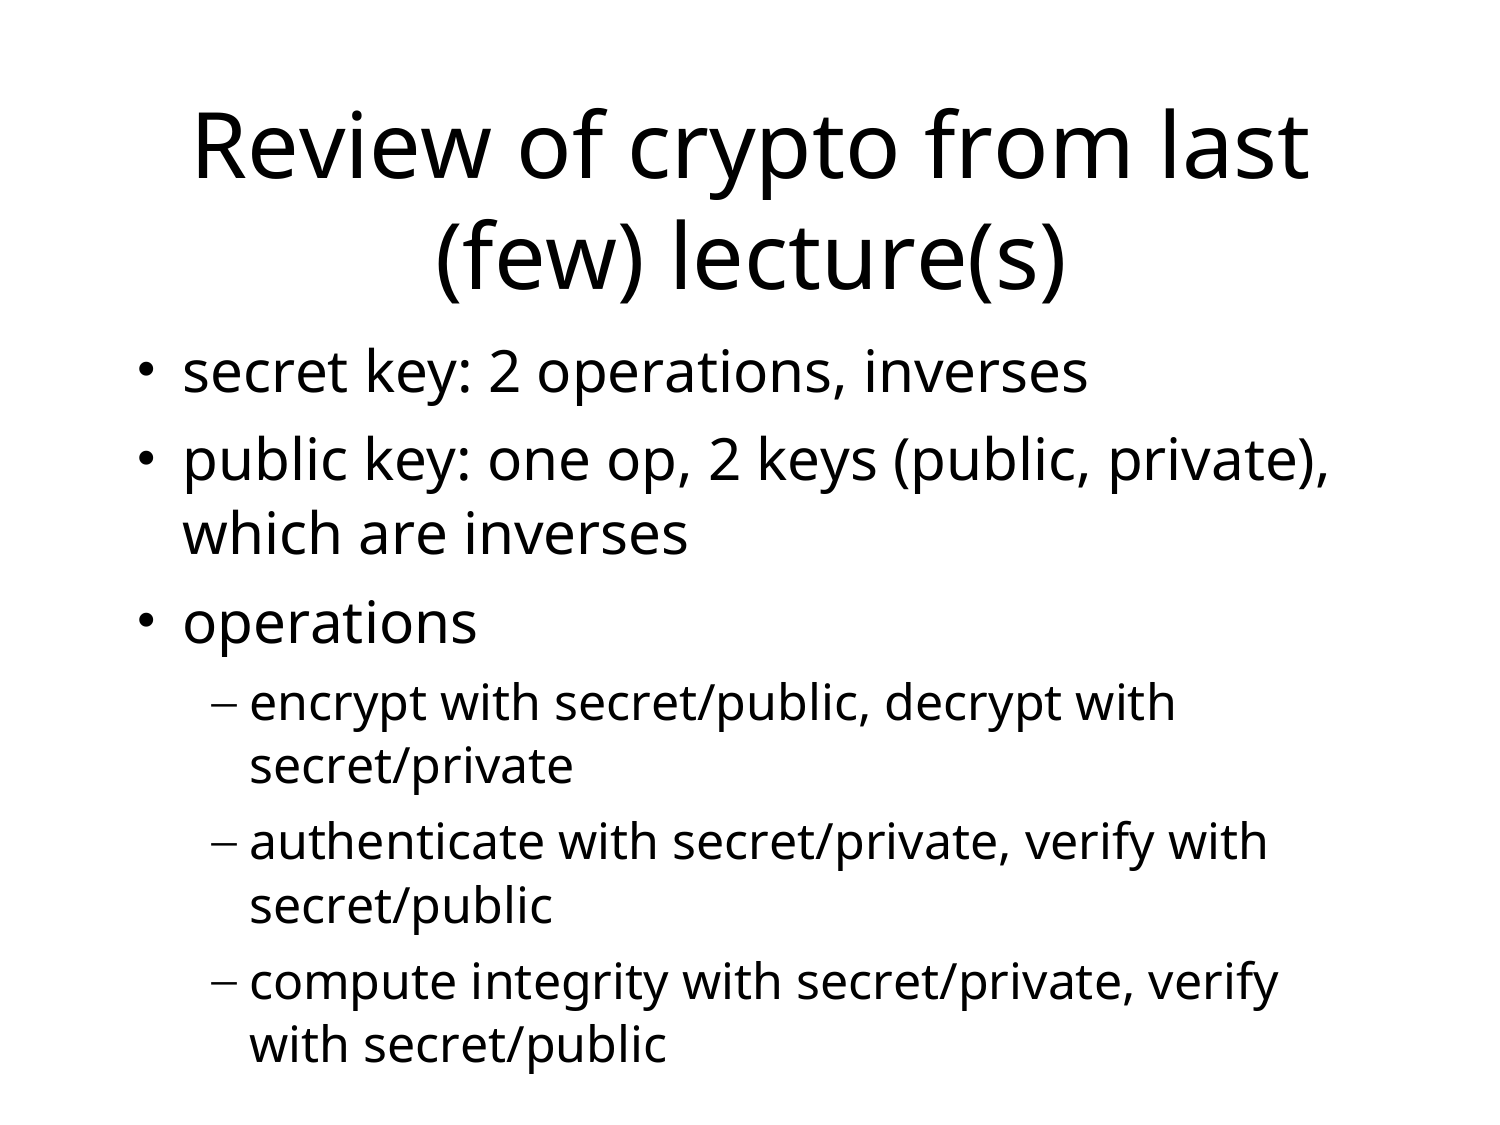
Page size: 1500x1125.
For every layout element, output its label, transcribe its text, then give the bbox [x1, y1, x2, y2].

list secret key: 2 operations, inverses public key: one op, 2 keys (public, private), which are inverses operations encrypt with secret/public, decrypt with secret/private authenticate with secret/private, verify with secret/public compute integrity with secret/private, verify with secret/public [121, 326, 1381, 1082]
title Review of crypto from last (few) lecture(s) [121, 75, 1381, 318]
